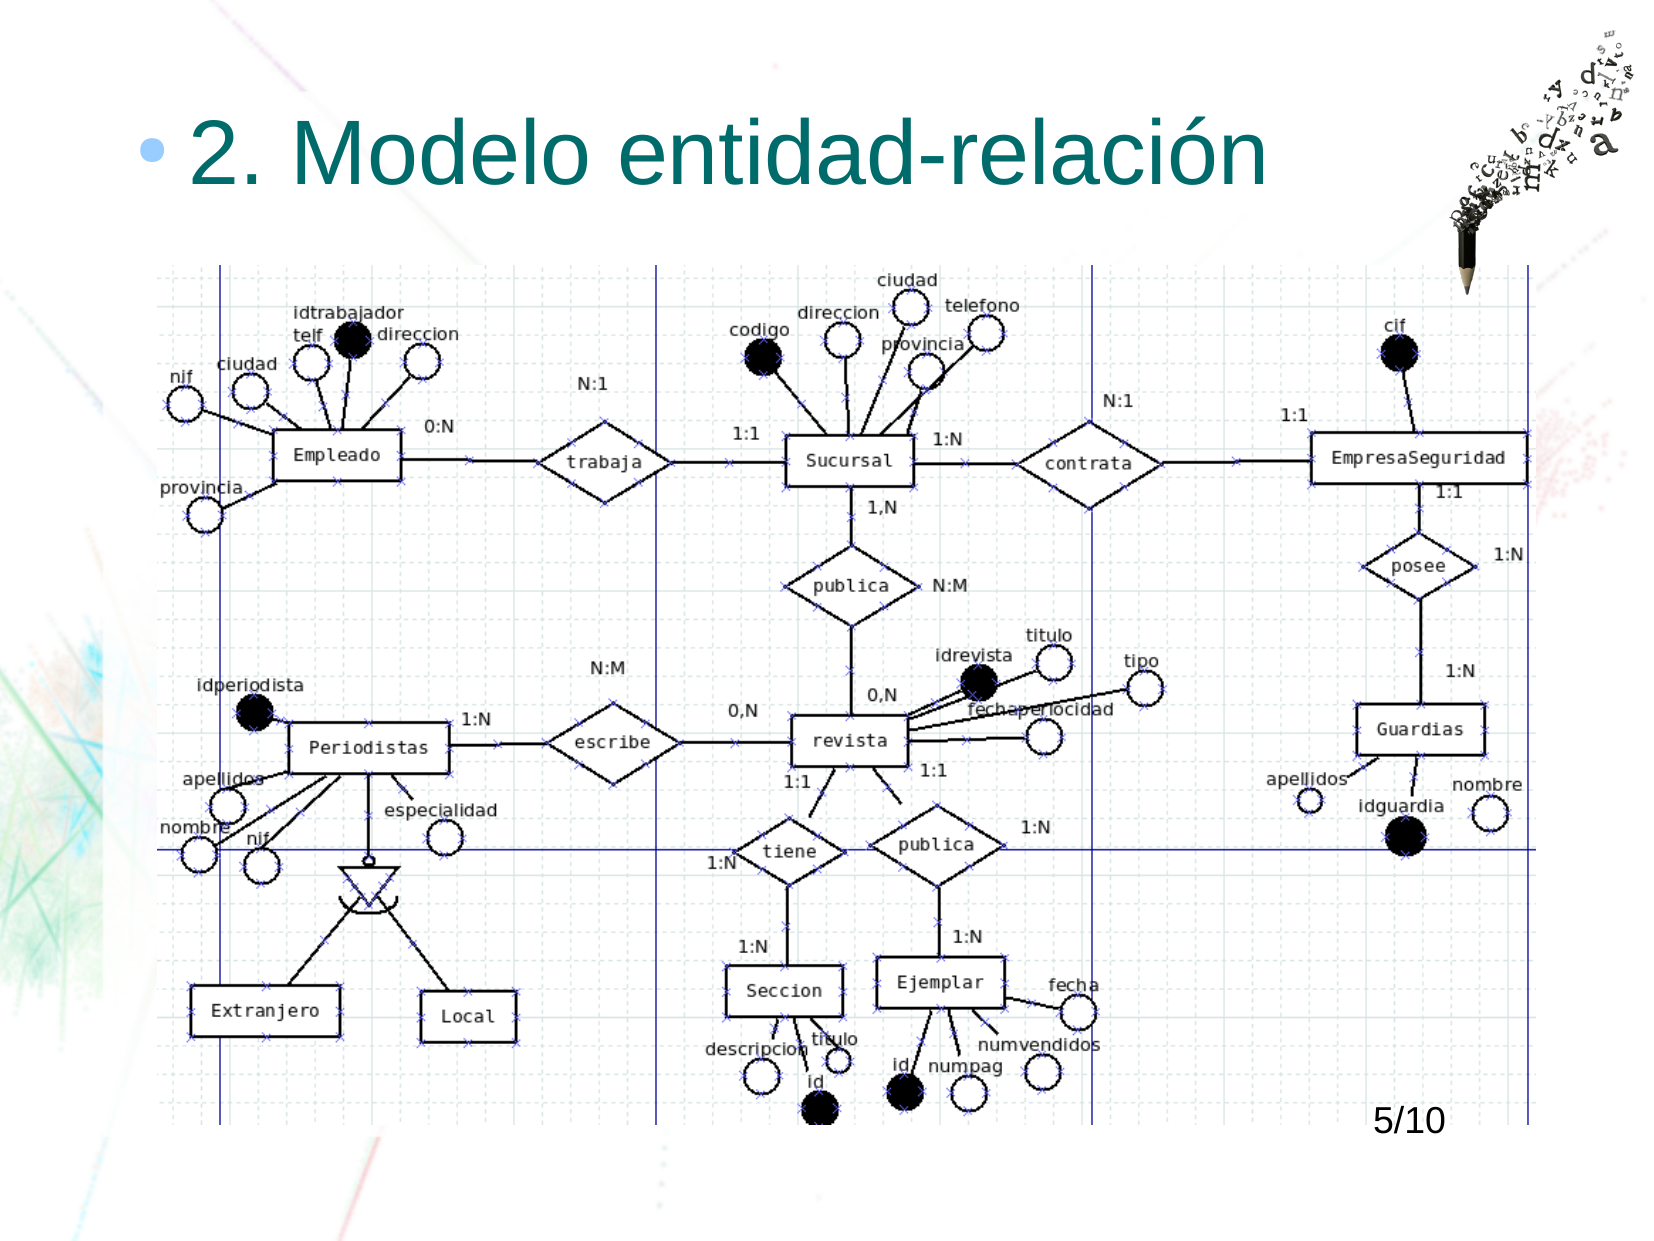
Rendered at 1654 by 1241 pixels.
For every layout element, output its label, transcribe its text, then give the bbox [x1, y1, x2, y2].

title 2. Modelo entidad-relación [118, 49, 1446, 257]
text_box 5/10 [1358, 1092, 1565, 1150]
picture [0, 0, 1654, 1241]
